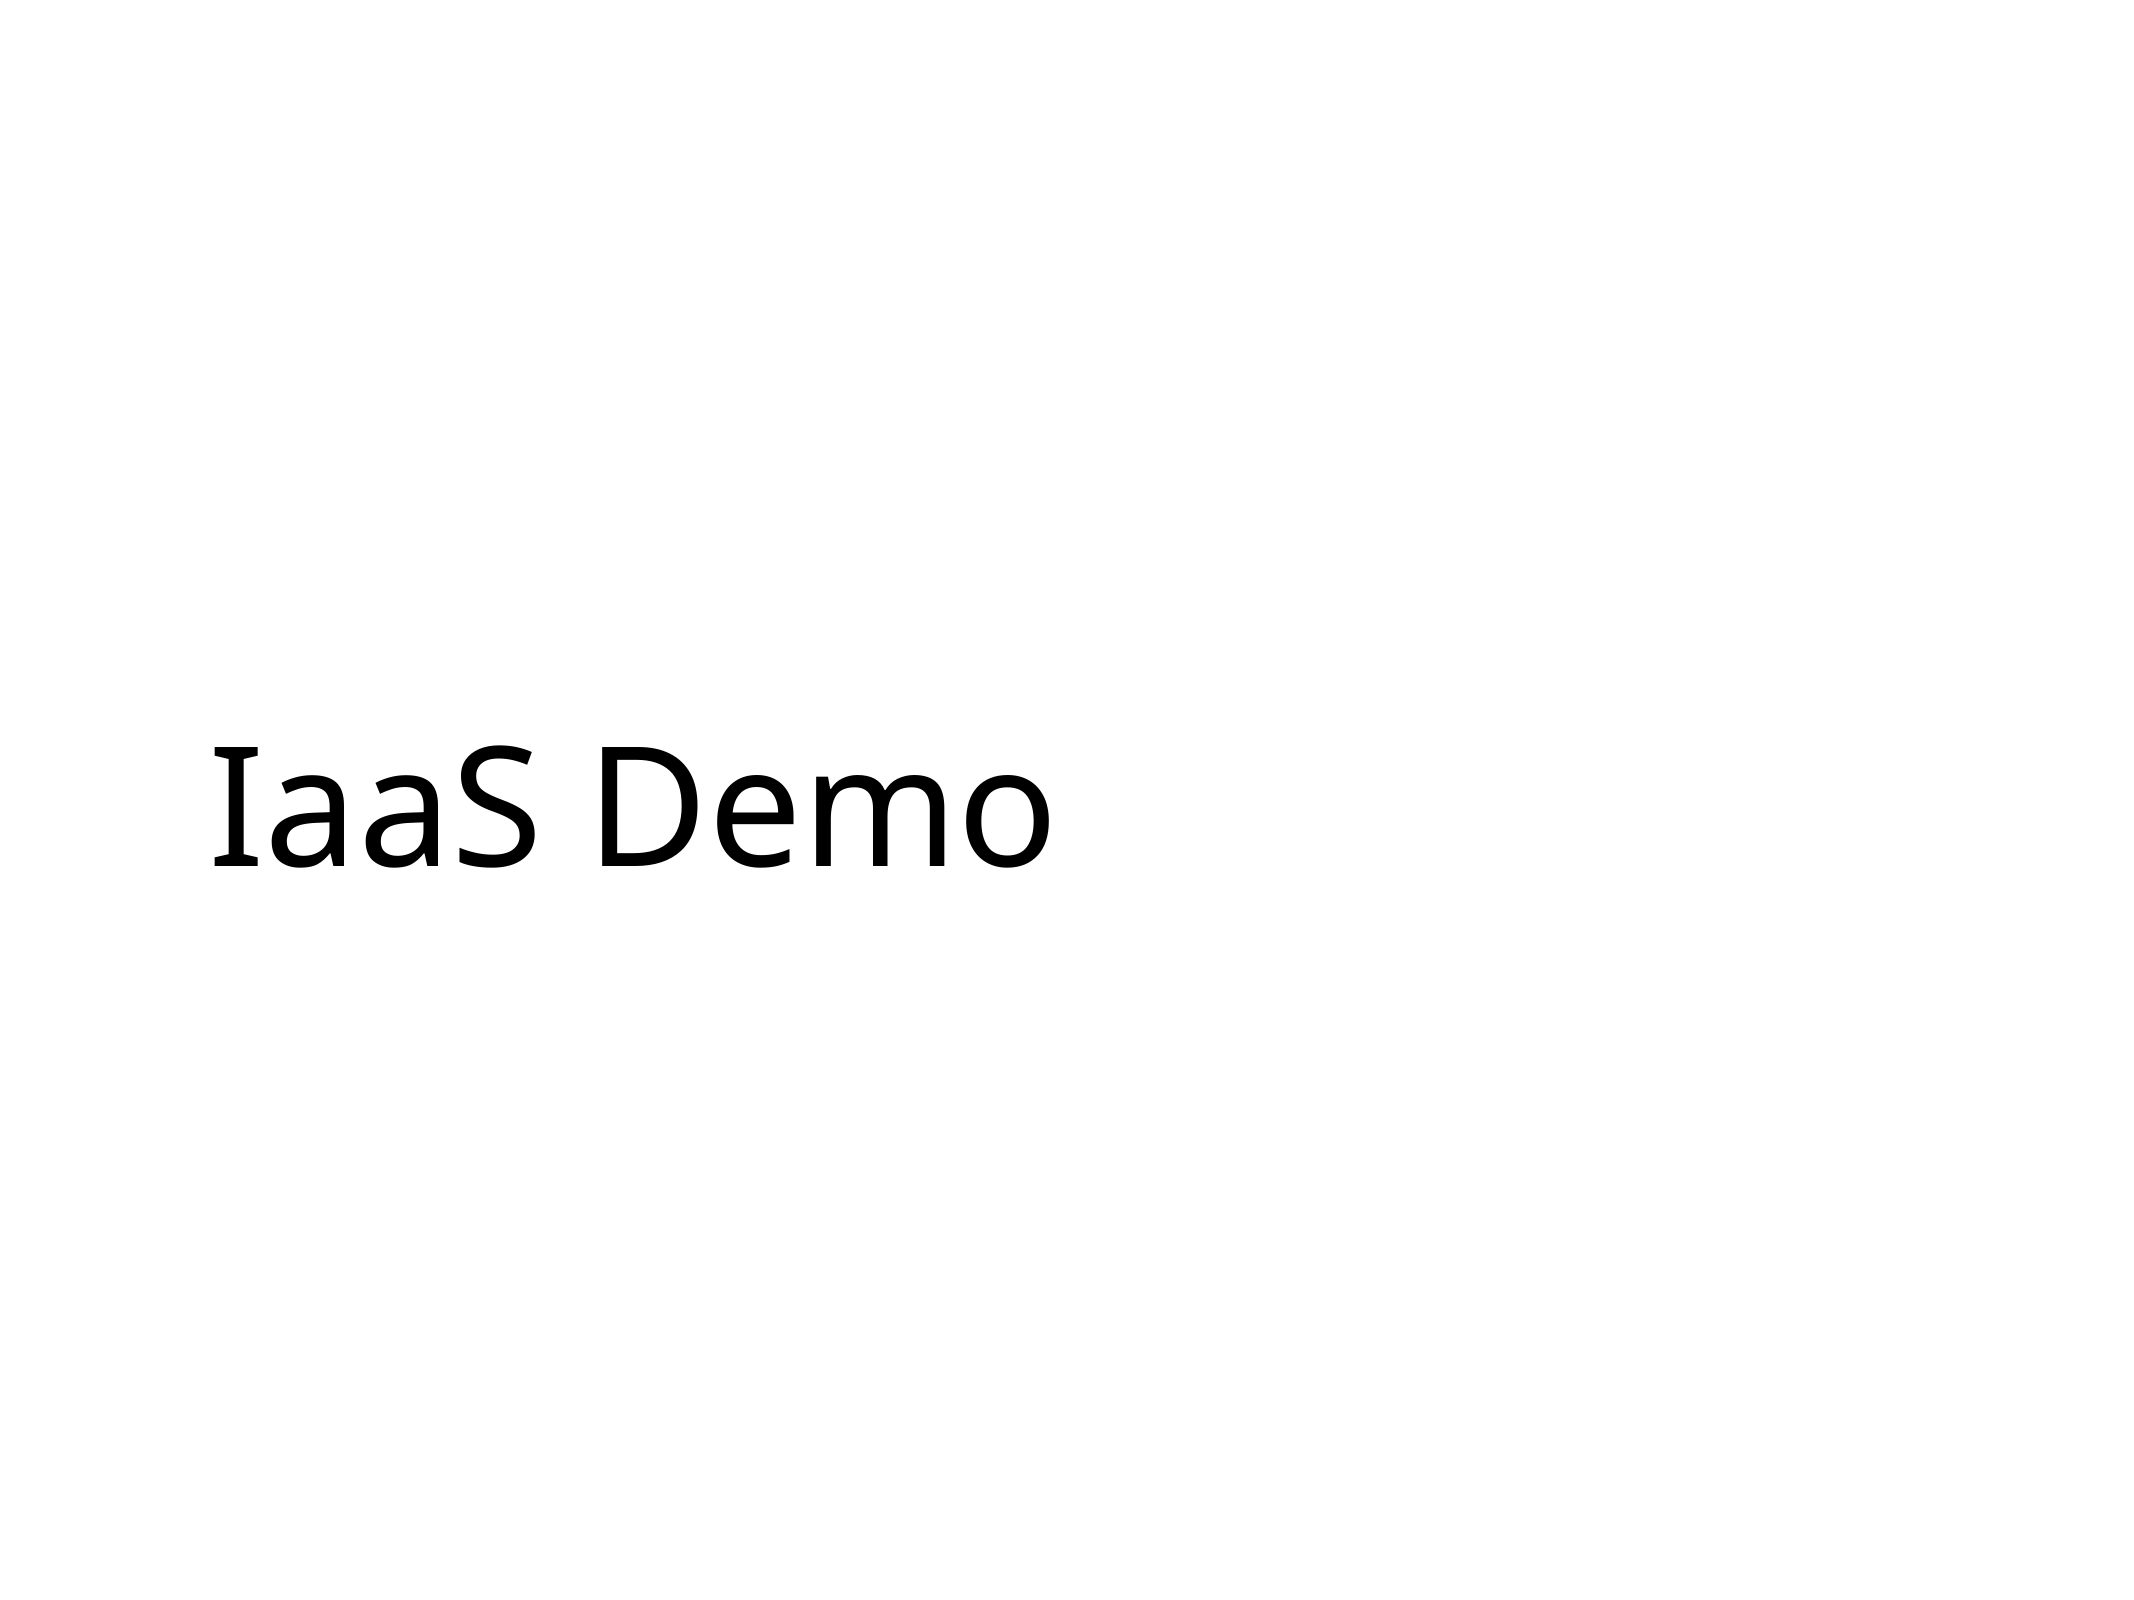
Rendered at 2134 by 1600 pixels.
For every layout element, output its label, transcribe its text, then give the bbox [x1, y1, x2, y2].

title IaaS Demo [208, 529, 1925, 1071]
